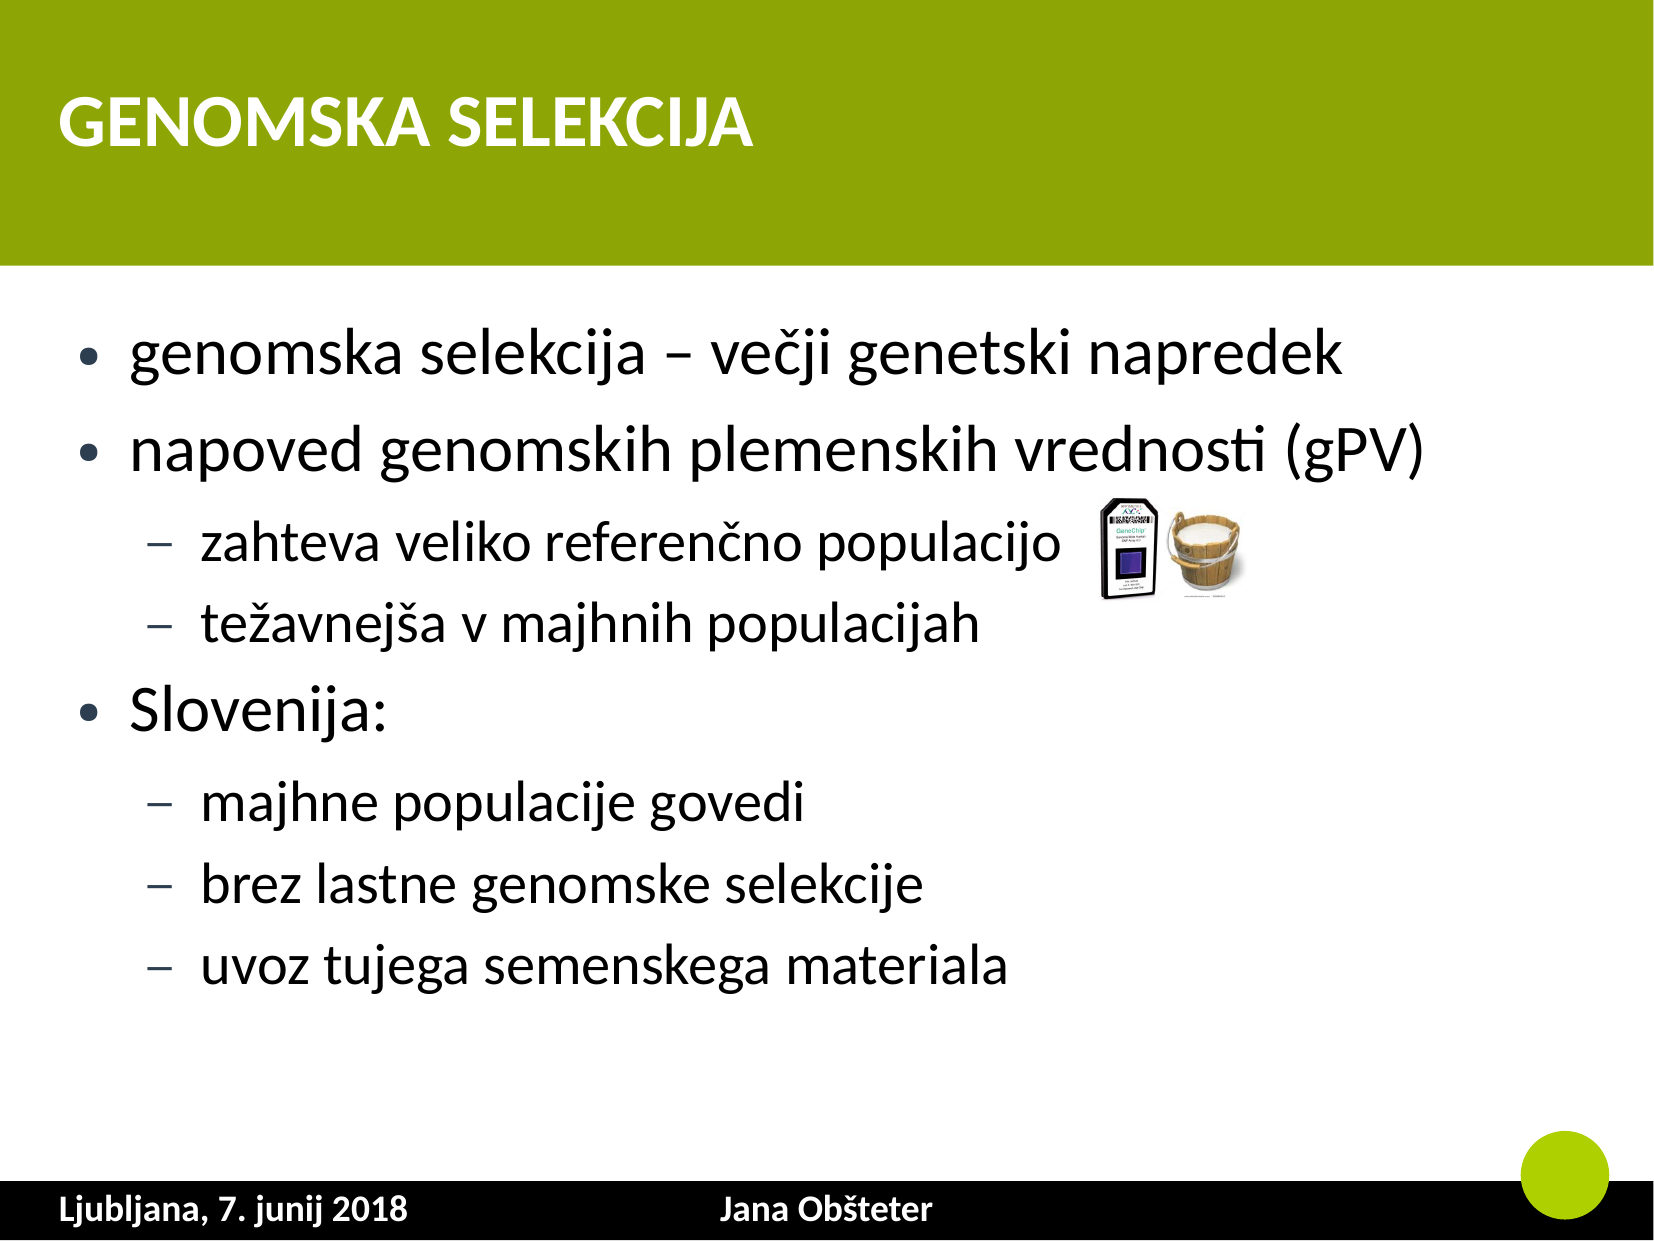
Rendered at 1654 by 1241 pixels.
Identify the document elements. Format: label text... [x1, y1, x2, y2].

list genomska selekcija – večji genetski napredek napoved genomskih plemenskih vrednosti (gPV) zahteva veliko referenčno populacijo težavnejša v majhnih populacijah Slovenija: majhne populacije govedi brez lastne genomske selekcije uvoz tujega semenskega materiala [59, 324, 1595, 1152]
title GENOMSKA SELEKCIJA [59, 49, 1595, 207]
picture [1098, 496, 1250, 603]
